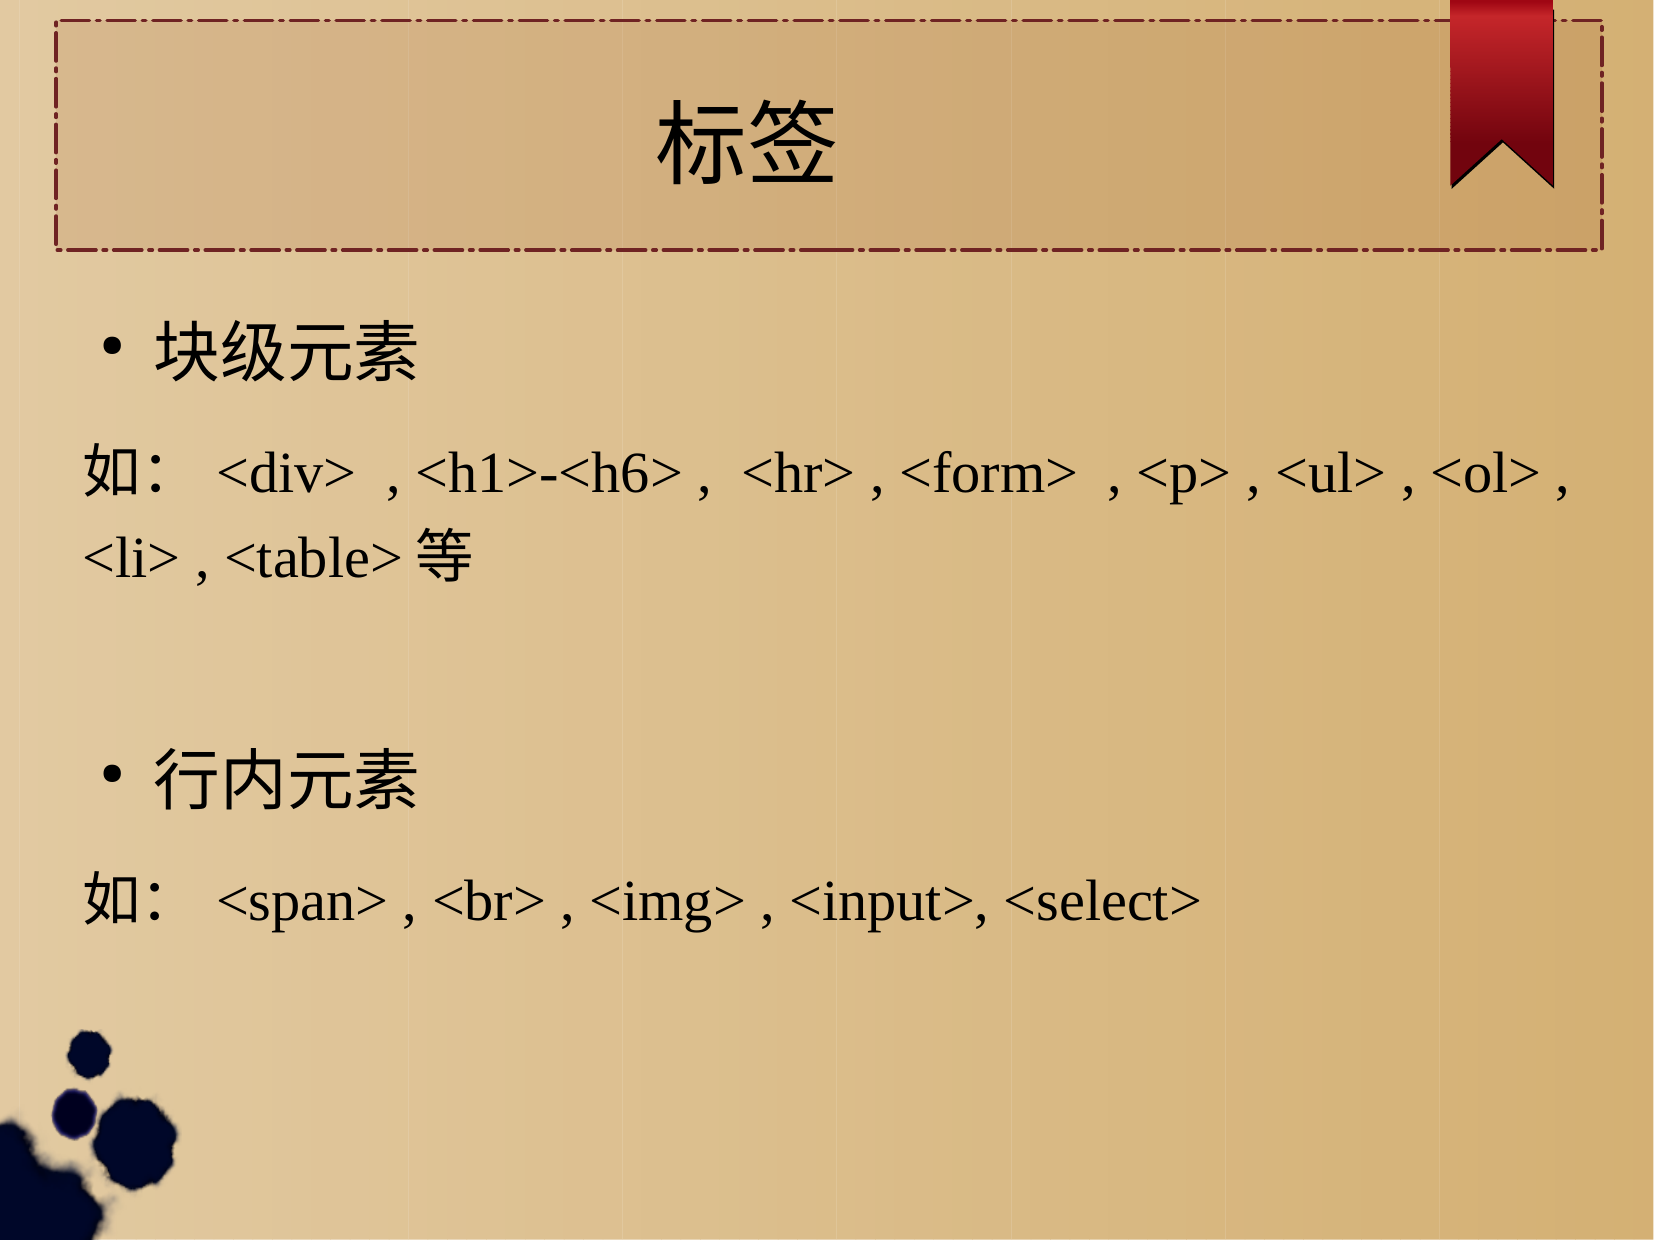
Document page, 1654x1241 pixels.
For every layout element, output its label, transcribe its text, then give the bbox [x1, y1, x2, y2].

title 标签 [82, 47, 1412, 229]
list 块级元素 如：<div> , <h1>-<h6> , <hr> , <form> , <p> , <ul> , <ol> , <li> , <table>等 行内元素 如：<span> , <br> , <img> , <input>, <select> [82, 299, 1571, 1019]
